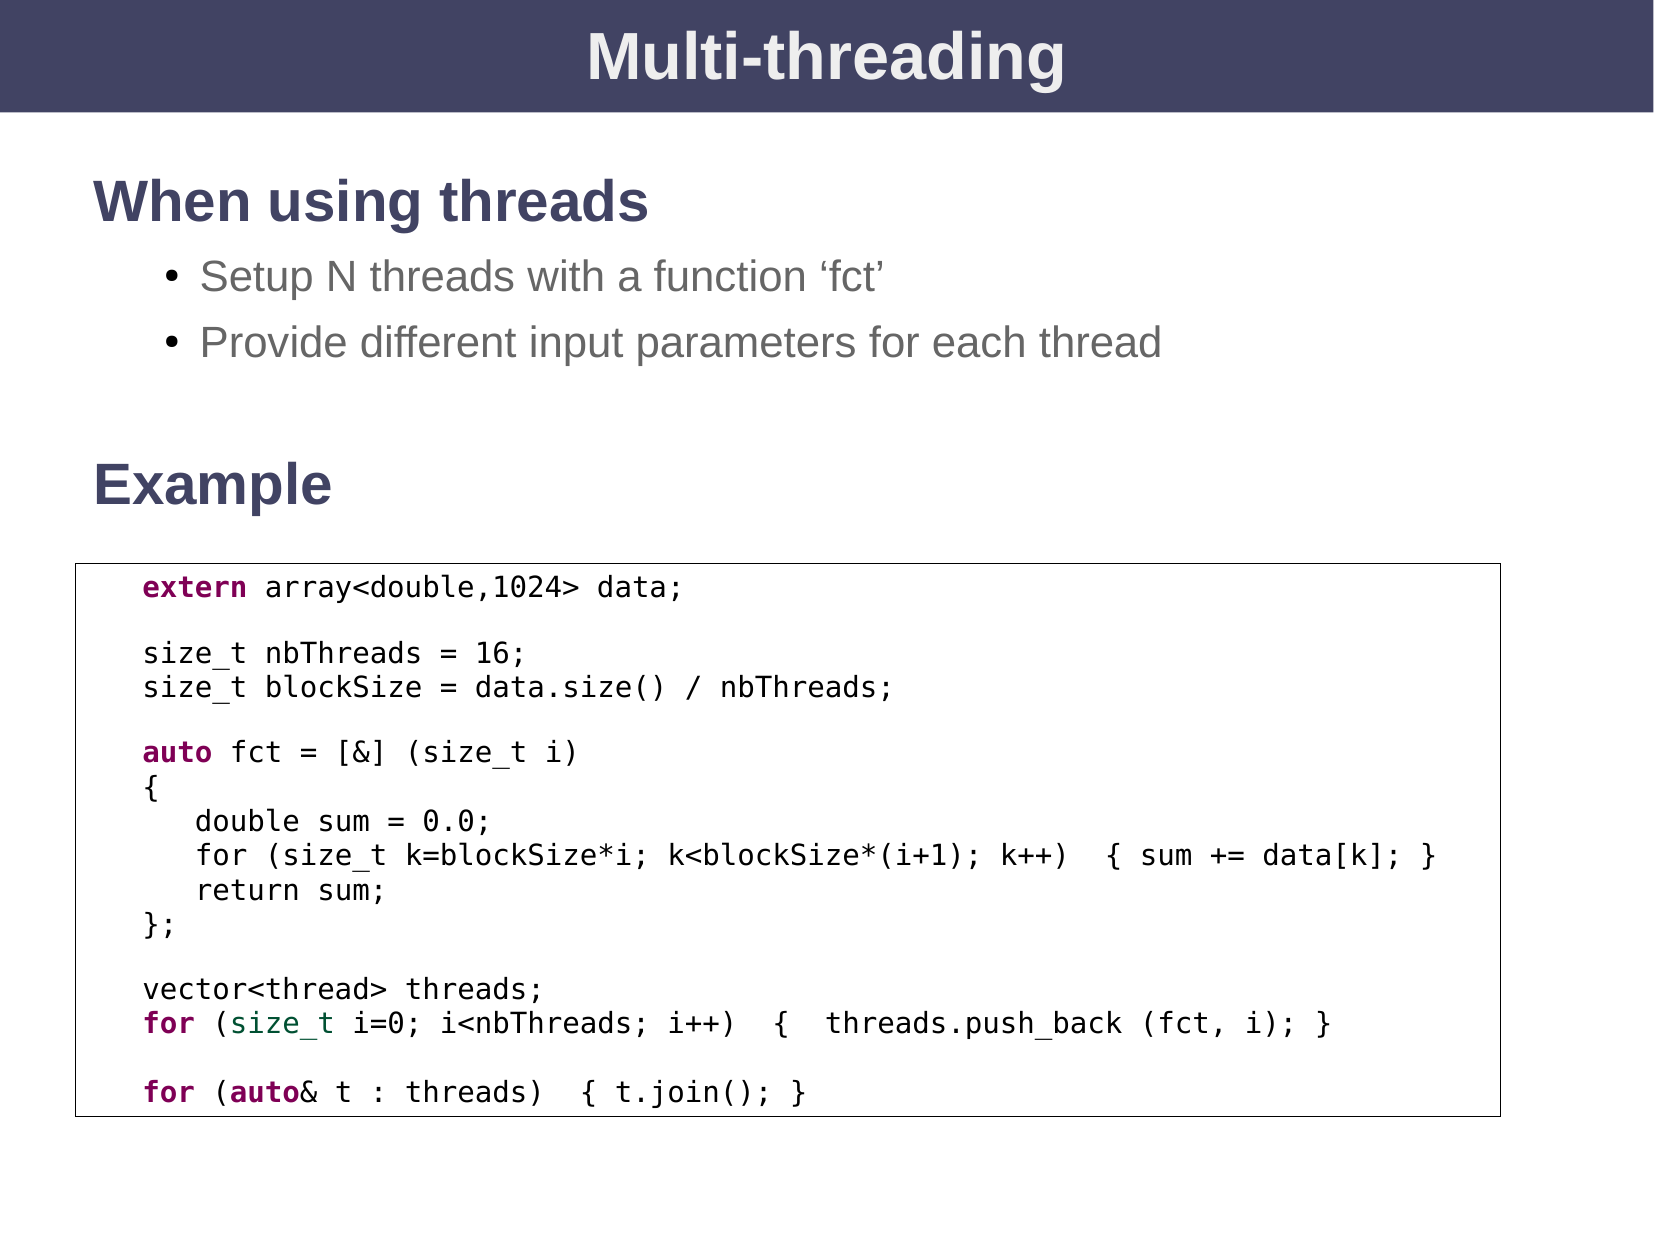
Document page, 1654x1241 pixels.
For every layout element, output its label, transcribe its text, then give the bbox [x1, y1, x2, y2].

text_box Multi-threading [0, 0, 1654, 113]
text_box extern array<double,1024> data; size_t nbThreads = 16; size_t blockSize = data.size() / nbThreads; auto fct = [&] (size_t i) { double sum = 0.0; for (size_t k=blockSize*i; k<blockSize*(i+1); k++) { sum += data[k]; } return sum; }; vector<thread> threads; for (size_t i=0; i<nbThreads; i++) { threads.push_back (fct, i); } for (auto& t : threads) { t.join(); } [75, 563, 1501, 1117]
text_box When using threads Setup N threads with a function ‘fct’ Provide different input parameters for each thread Example [78, 161, 1607, 528]
